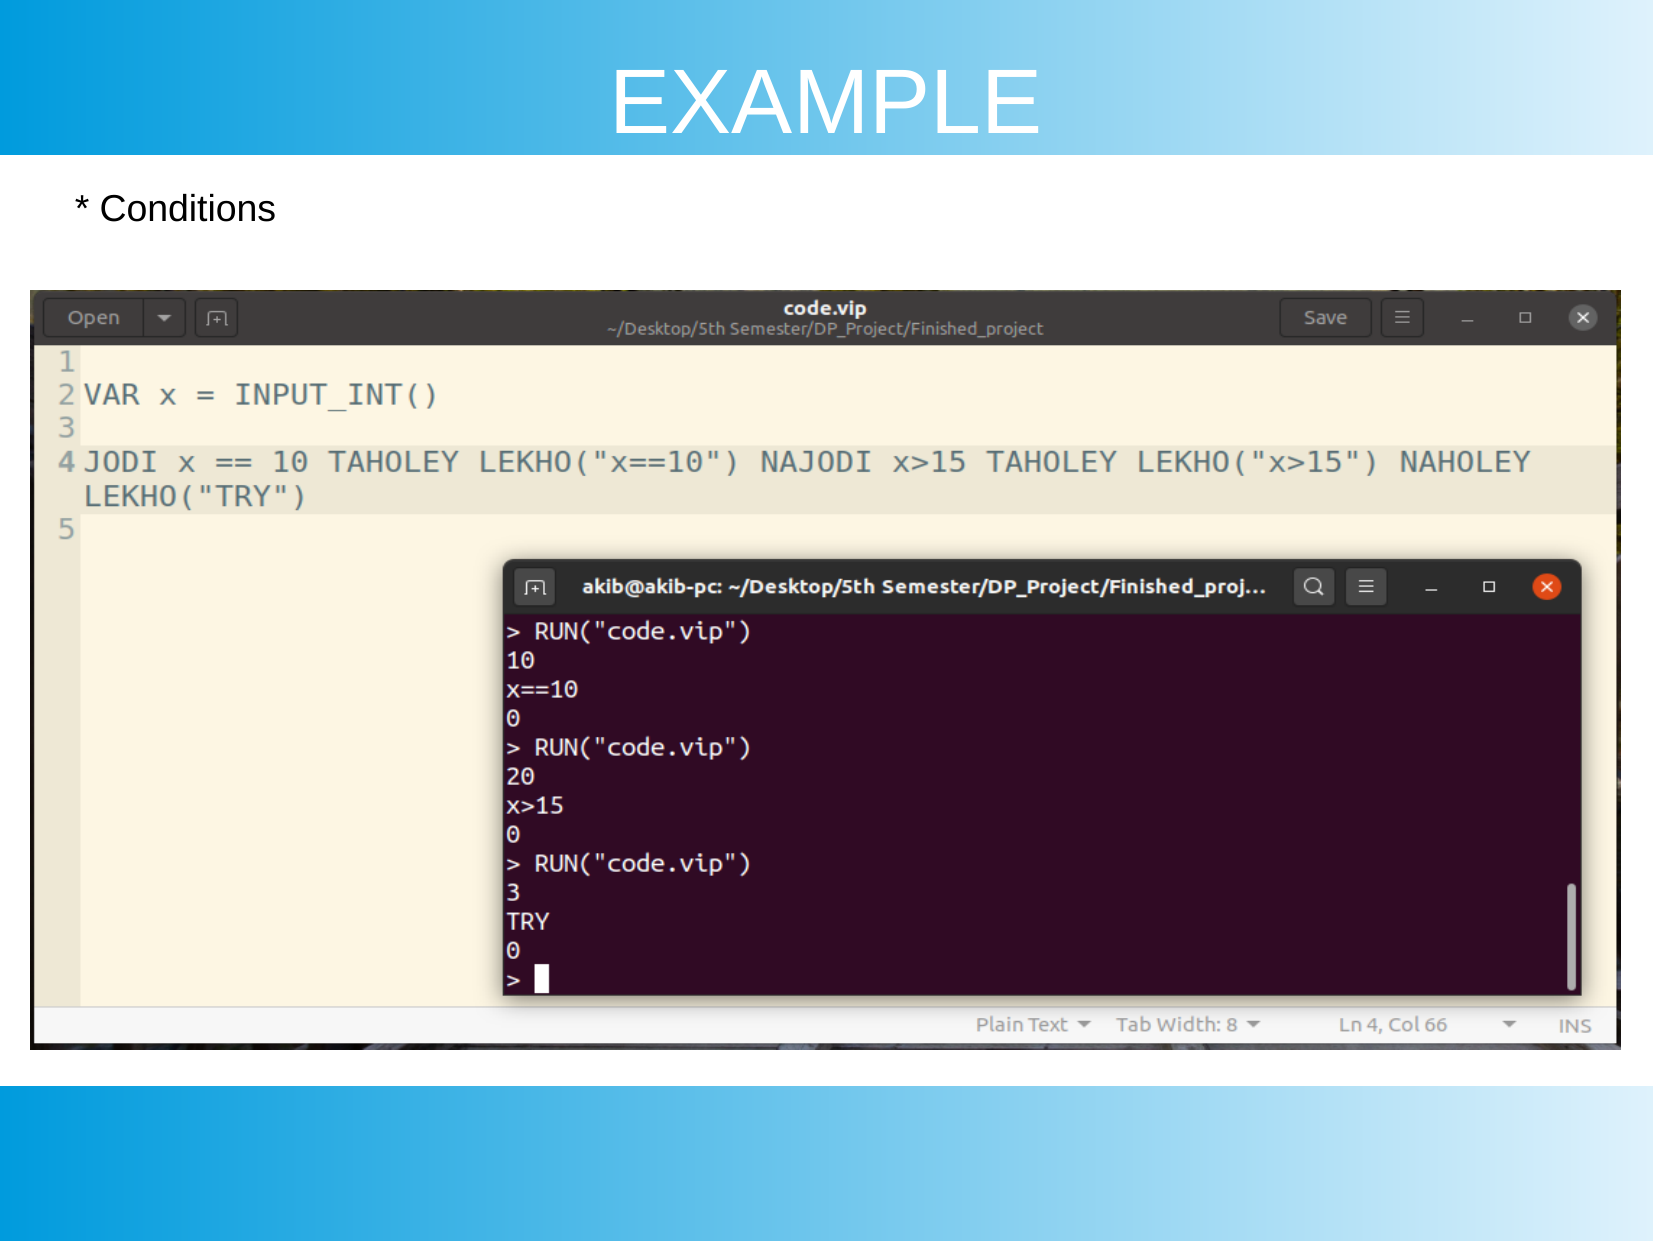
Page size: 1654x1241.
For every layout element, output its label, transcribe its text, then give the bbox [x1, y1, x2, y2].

text_box * Conditions [60, 180, 1171, 237]
picture [30, 290, 1621, 1051]
title EXAMPLE [82, 49, 1571, 155]
